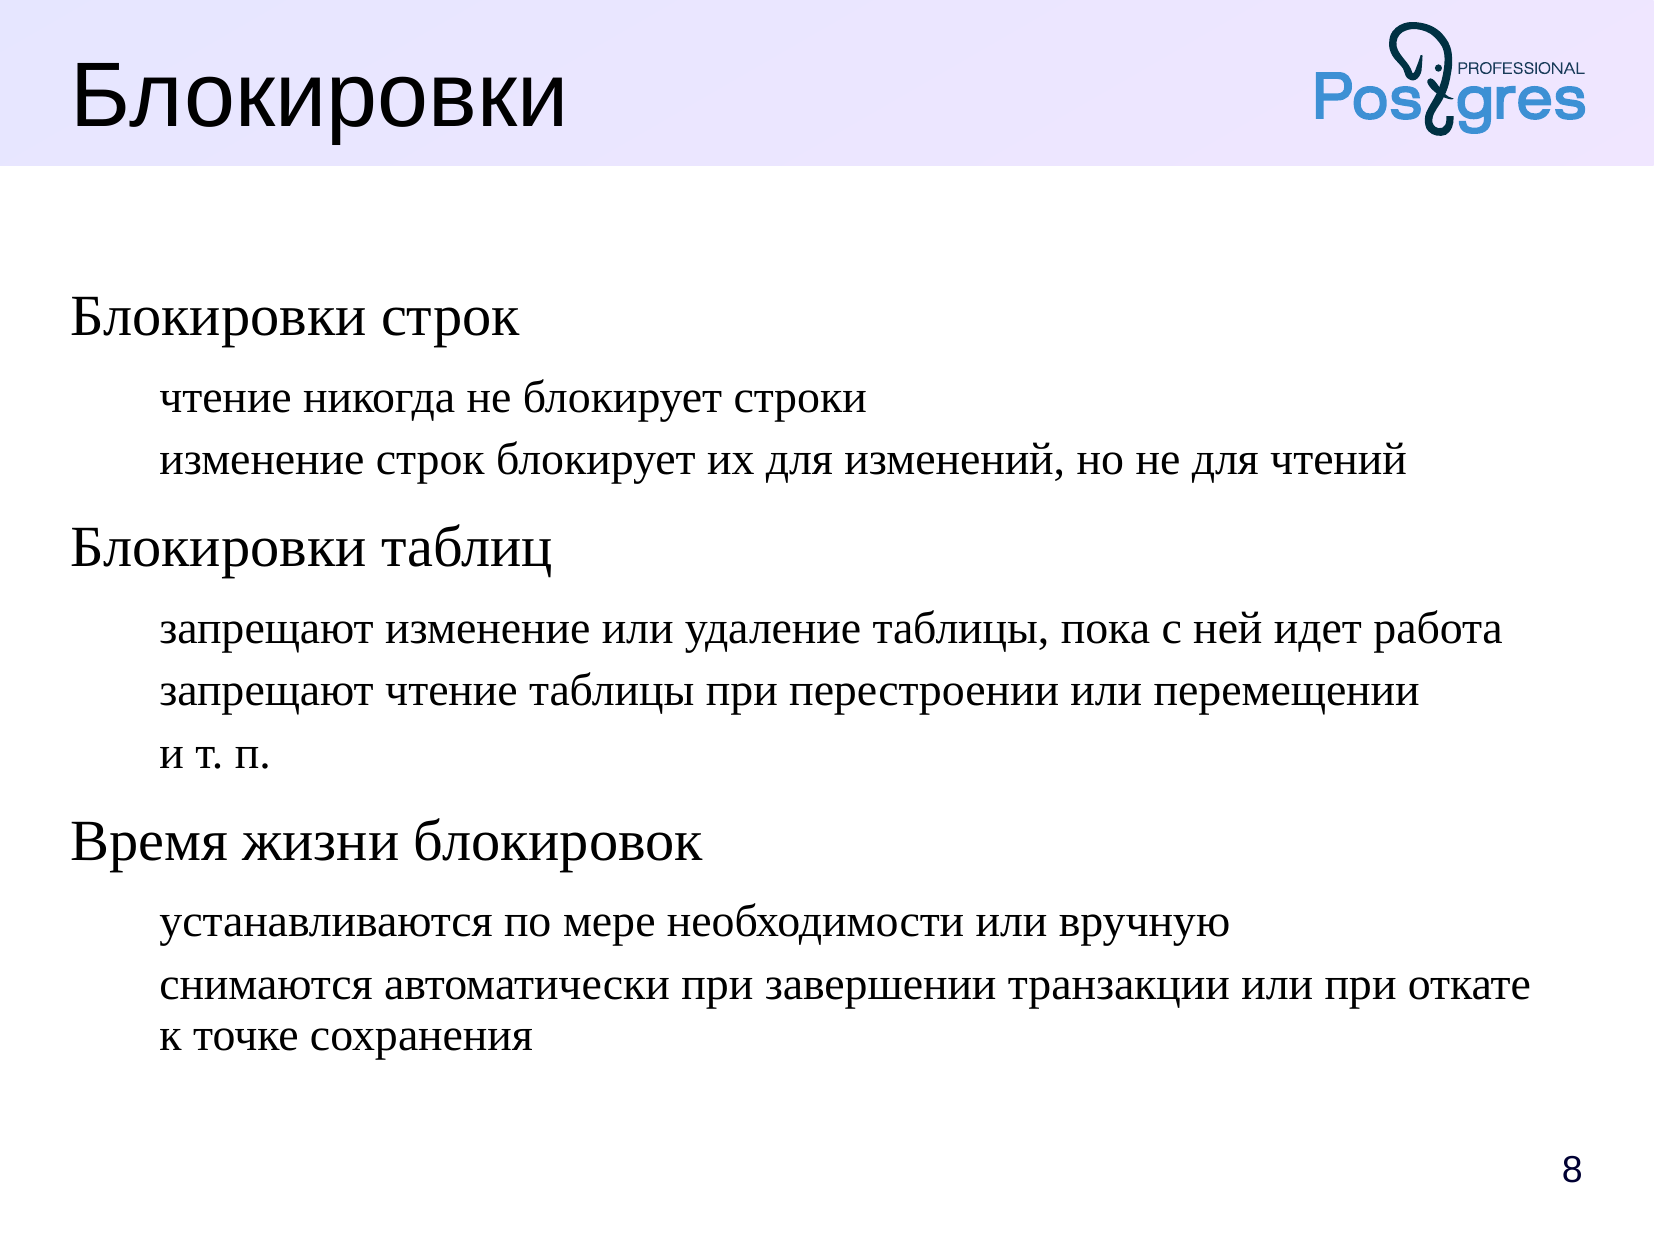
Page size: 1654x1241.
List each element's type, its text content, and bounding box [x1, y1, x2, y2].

list Блокировки строк чтение никогда не блокирует строки изменение строк блокирует их для изменений, но не для чтений Блокировки таблиц запрещают изменение или удаление таблицы, пока с ней идет работа запрещают чтение таблицы при перестроении или перемещении и т. п. Время жизни блокировок устанавливаются по мере необходимости или вручную снимаются автоматически при завершении транзакции или при откате к точке сохранения [70, 283, 1561, 1141]
title Блокировки [70, 43, 1241, 147]
